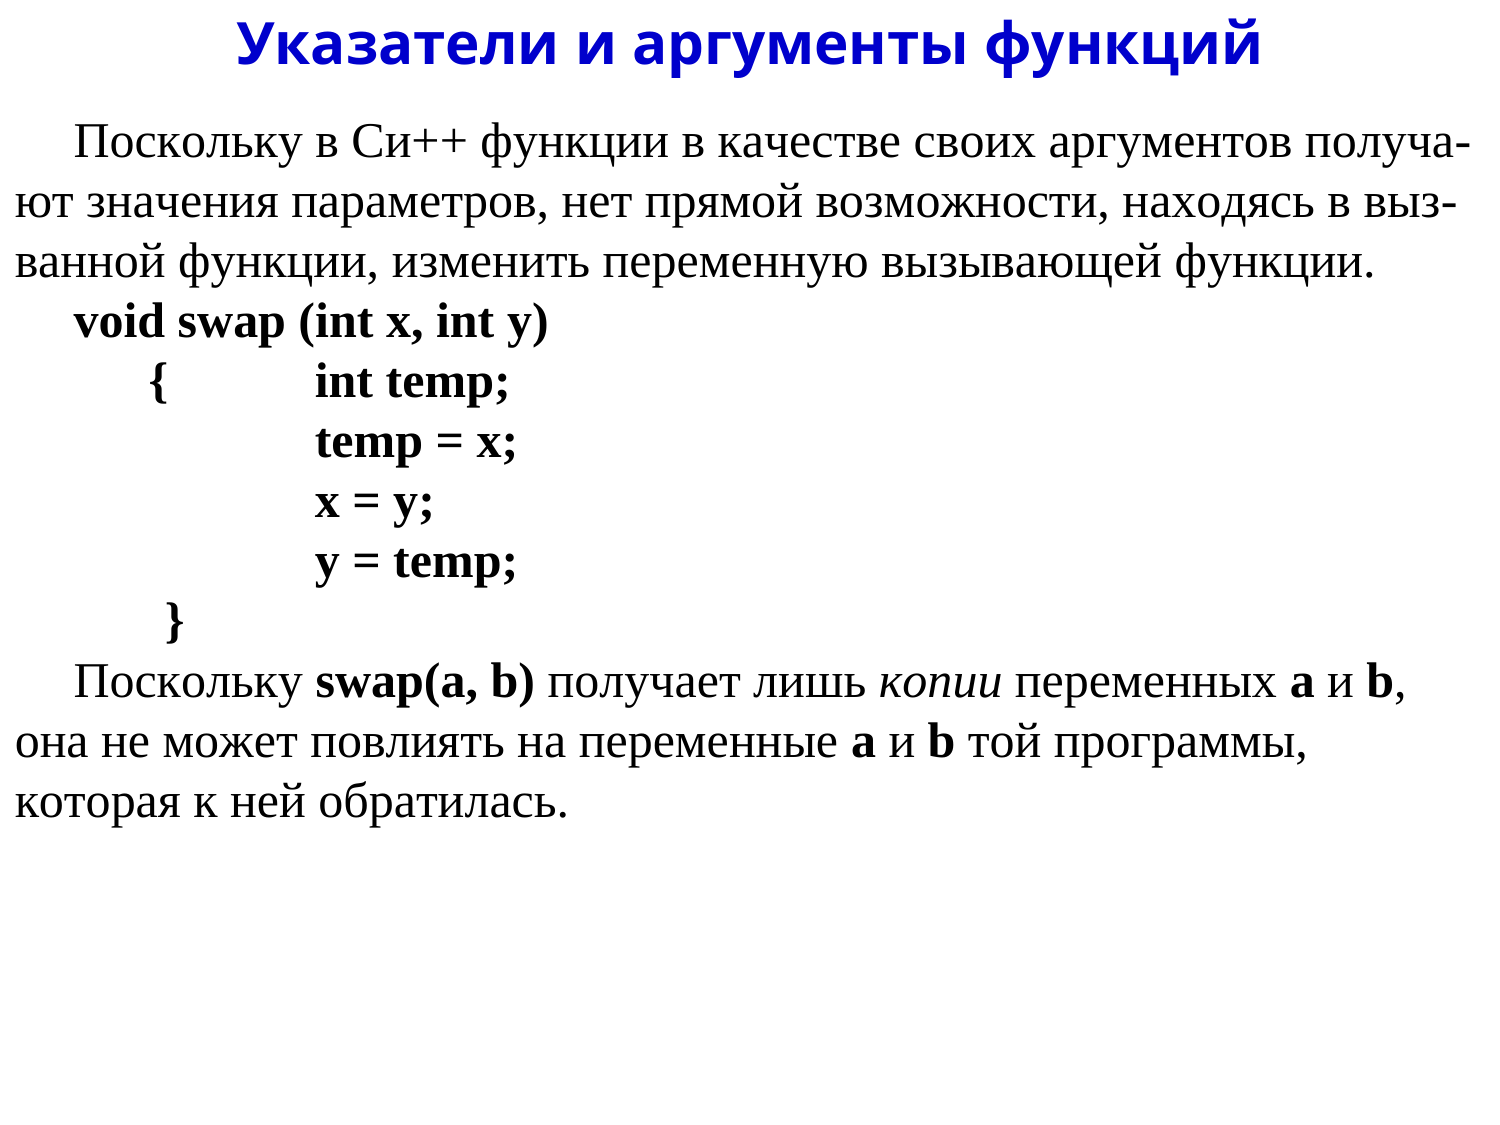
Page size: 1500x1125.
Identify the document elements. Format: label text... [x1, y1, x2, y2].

text_box Указатели и аргументы функций [0, 0, 1500, 83]
text_box Поскольку в Си++ функции в качестве своих аргументов получа-ют значения параметров, нет прямой возможности, находясь в выз-ванной функции, изменить переменную вызывающей функции. void swap (int x, int у) { int temp; temp = x; x = у; у = temp; } Поскольку swap(a, b) получает лишь копии переменных а и b, она не может повлиять на переменные а и b той программы, которая к ней обратилась. [0, 99, 1500, 896]
